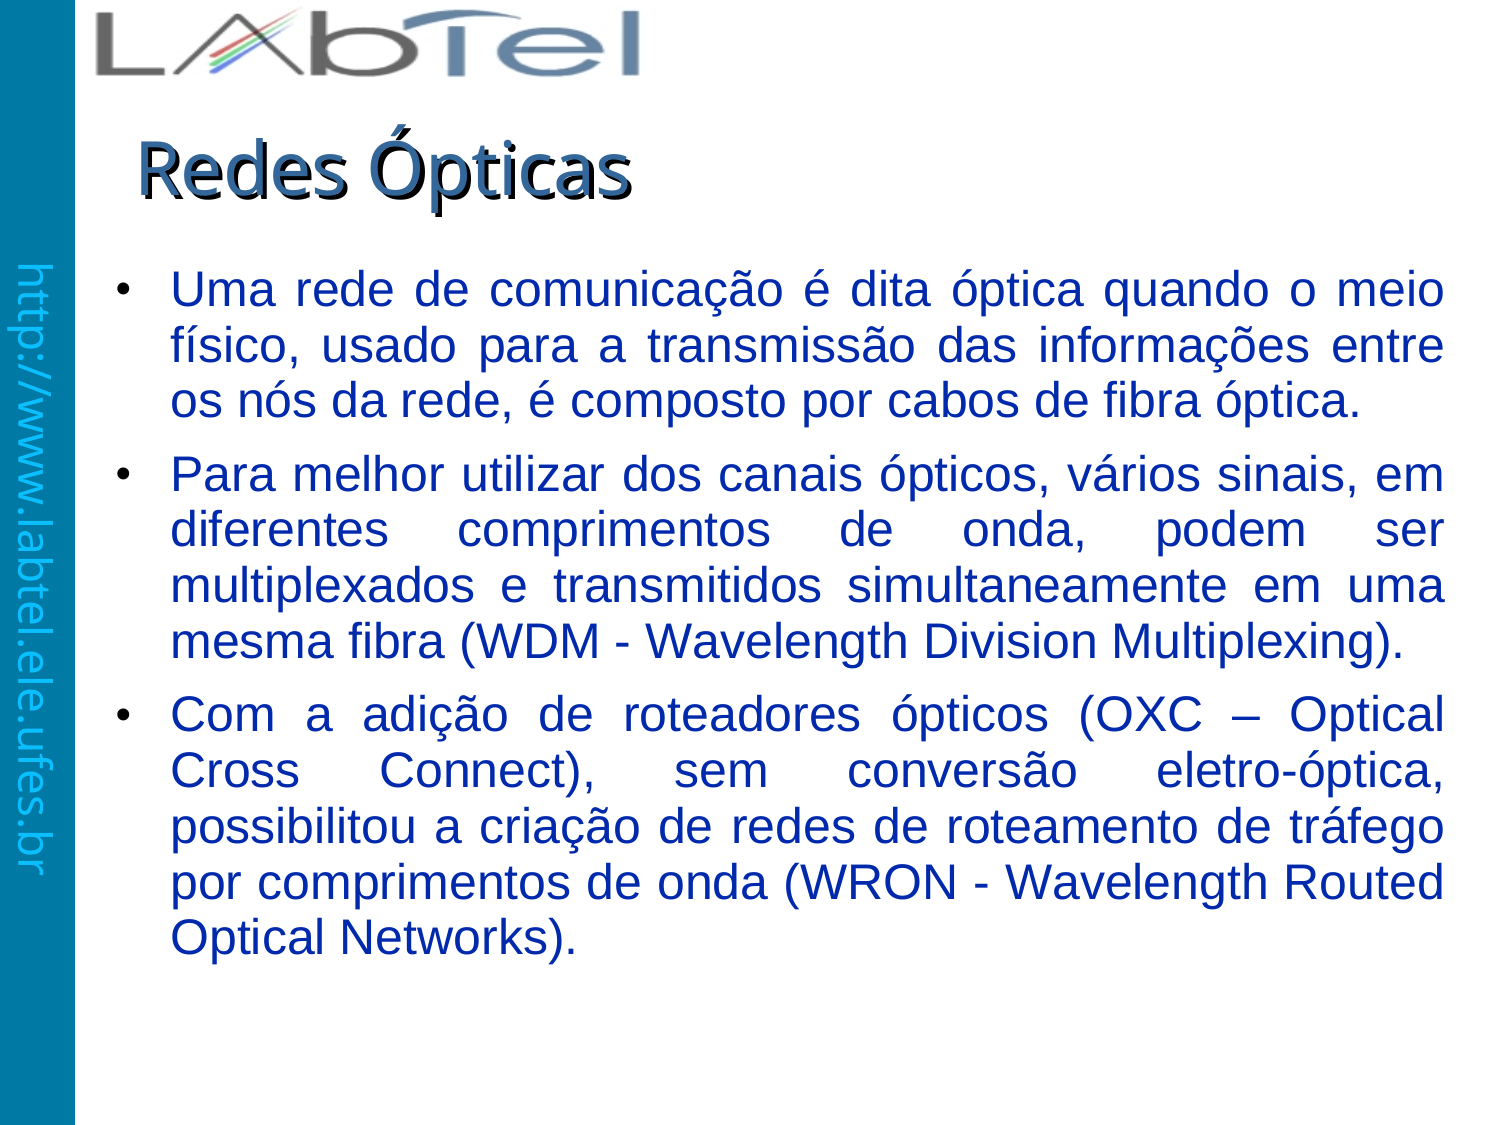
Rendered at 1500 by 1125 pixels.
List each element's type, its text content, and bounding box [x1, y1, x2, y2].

title Redes Ópticas [99, 65, 1461, 237]
list Uma rede de comunicação é dita óptica quando o meio físico, usado para a transmissão das informações entre os nós da rede, é composto por cabos de fibra óptica. Para melhor utilizar dos canais ópticos, vários sinais, em diferentes comprimentos de onda, podem ser multiplexados e transmitidos simultaneamente em uma mesma fibra (WDM - Wavelength Division Multiplexing). Com a adição de roteadores ópticos (OXC – Optical Cross Connect), sem conversão eletro-óptica, possibilitou a criação de redes de roteamento de tráfego por comprimentos de onda (WRON - Wavelength Routed Optical Networks). [99, 237, 1461, 980]
picture [76, 0, 675, 88]
